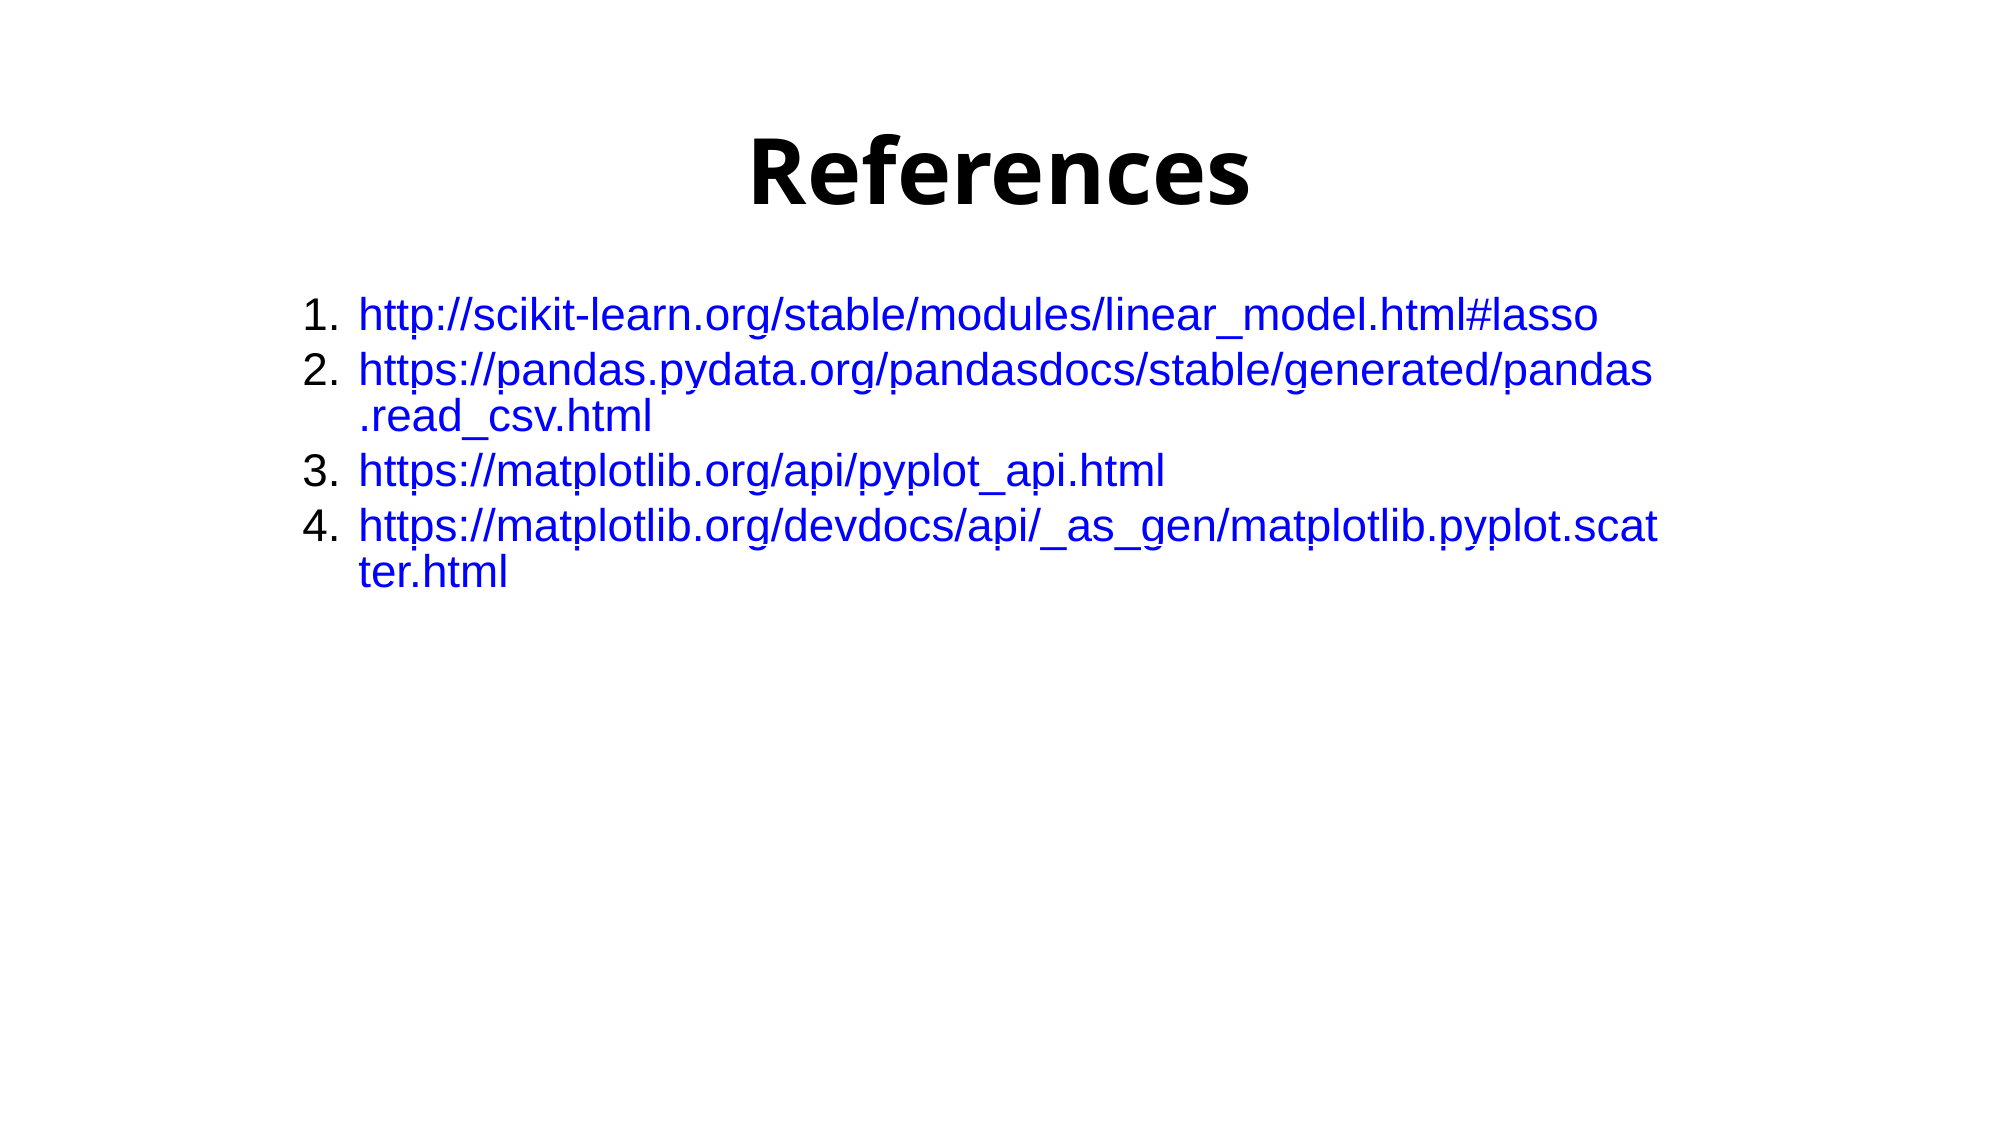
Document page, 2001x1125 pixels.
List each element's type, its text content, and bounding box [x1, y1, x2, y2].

text_box References [137, 59, 1863, 277]
text_box http://scikit-learn.org/stable/modules/linear_model.html#lasso https://pandas.pydata.org/pandasdocs/stable/generated/pandas.read_csv.html https://matplotlib.org/api/pyplot_api.html https://matplotlib.org/devdocs/api/_as_gen/matplotlib.pyplot.scatter.html [287, 277, 1677, 472]
